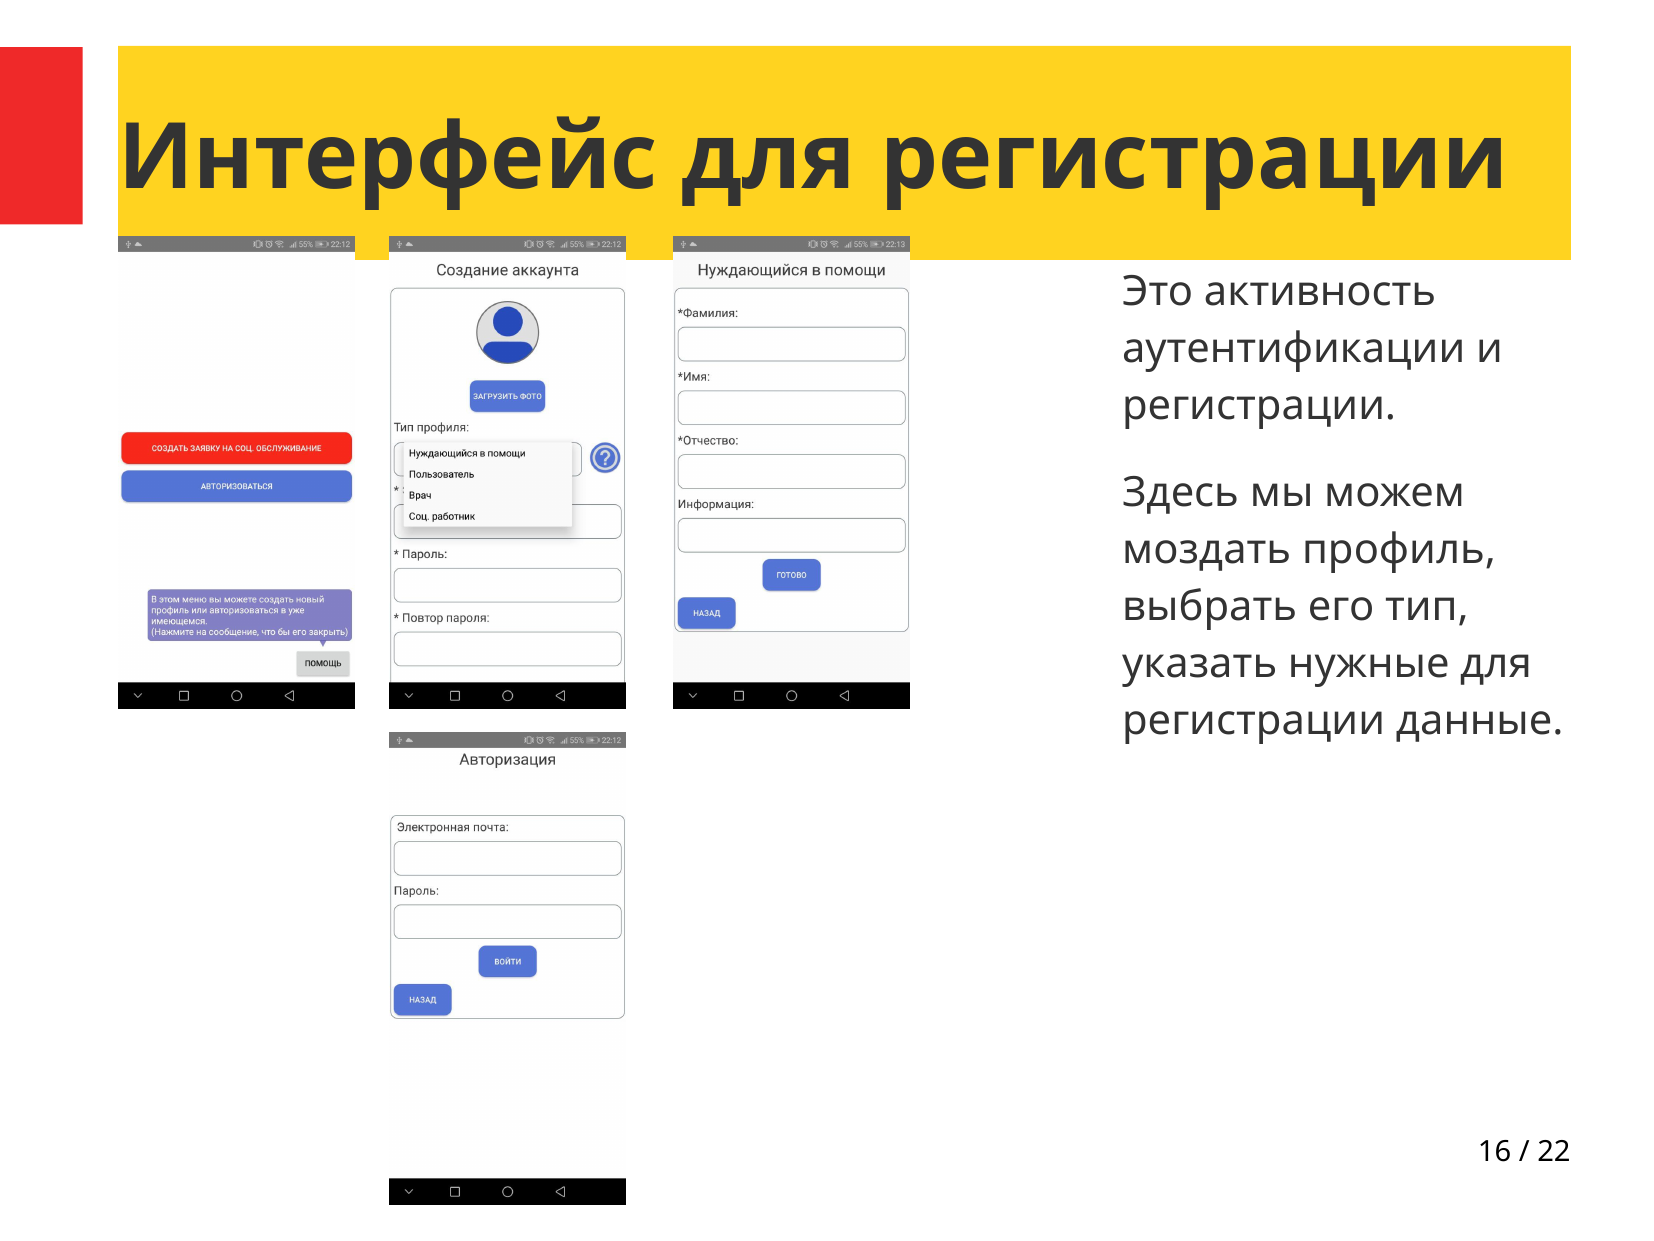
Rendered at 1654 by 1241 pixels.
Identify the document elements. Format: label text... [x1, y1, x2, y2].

picture [118, 236, 355, 709]
picture [389, 732, 626, 1205]
picture [389, 236, 626, 709]
picture [673, 236, 910, 709]
list Это активность аутентификации и регистрации. Здесь мы можем моздать профиль, выбрать его тип, указать нужные для регистрации данные. [1051, 261, 1595, 981]
title Интерфейс для регистрации [118, 45, 1571, 260]
